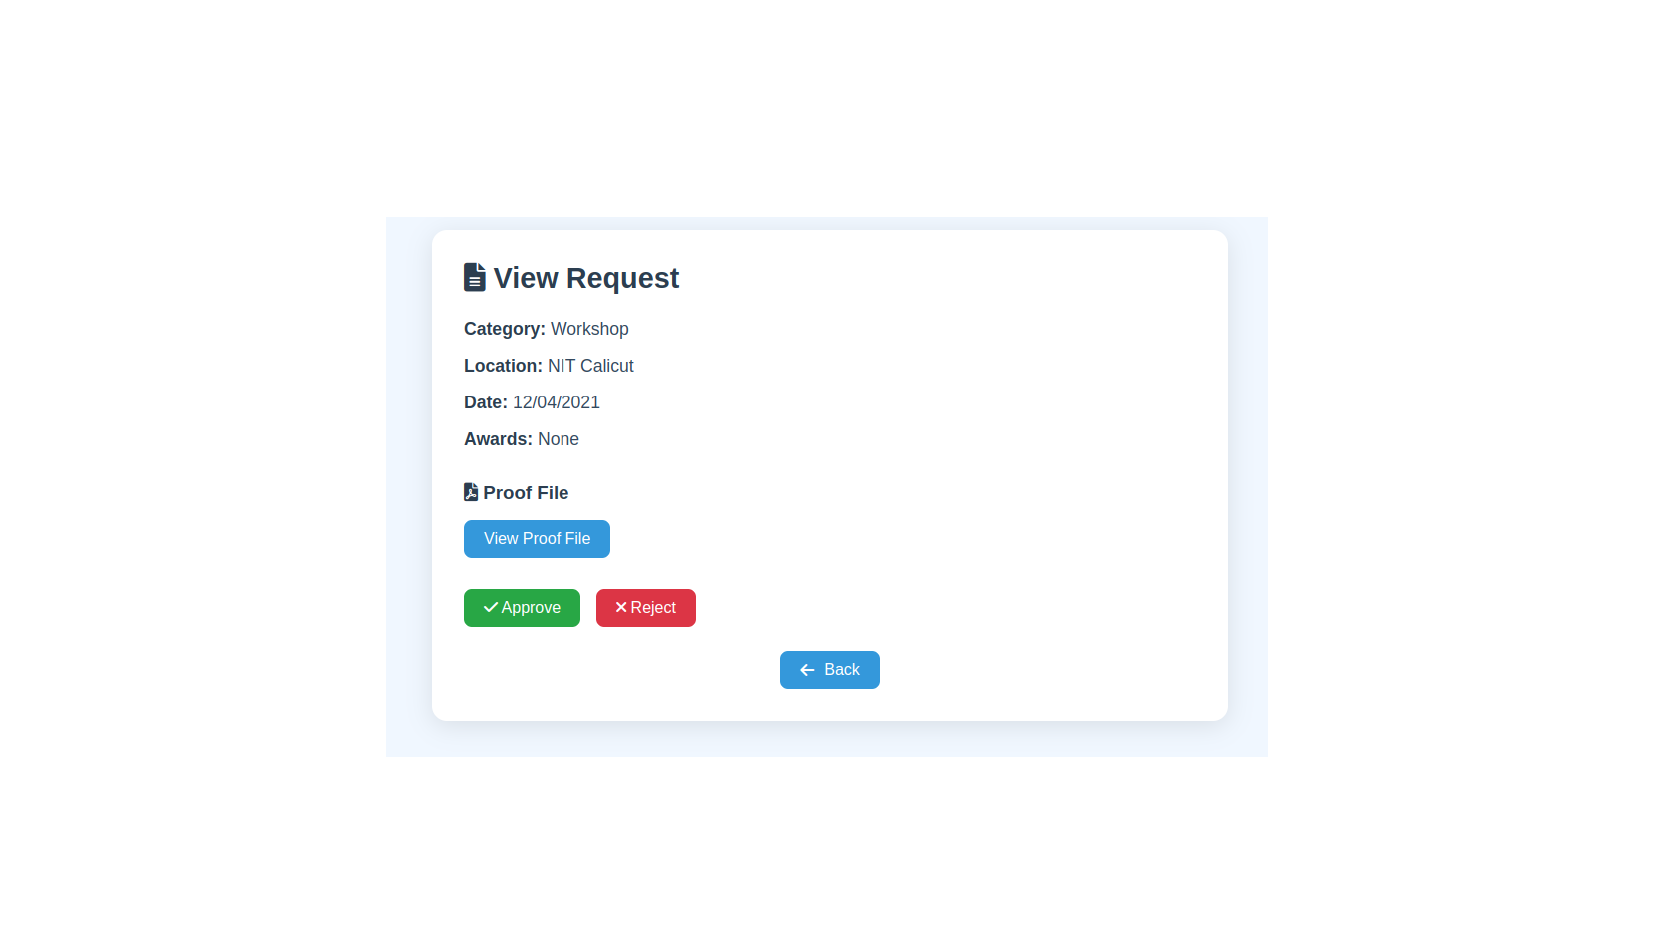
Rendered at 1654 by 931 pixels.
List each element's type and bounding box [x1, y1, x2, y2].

picture [386, 217, 1268, 758]
